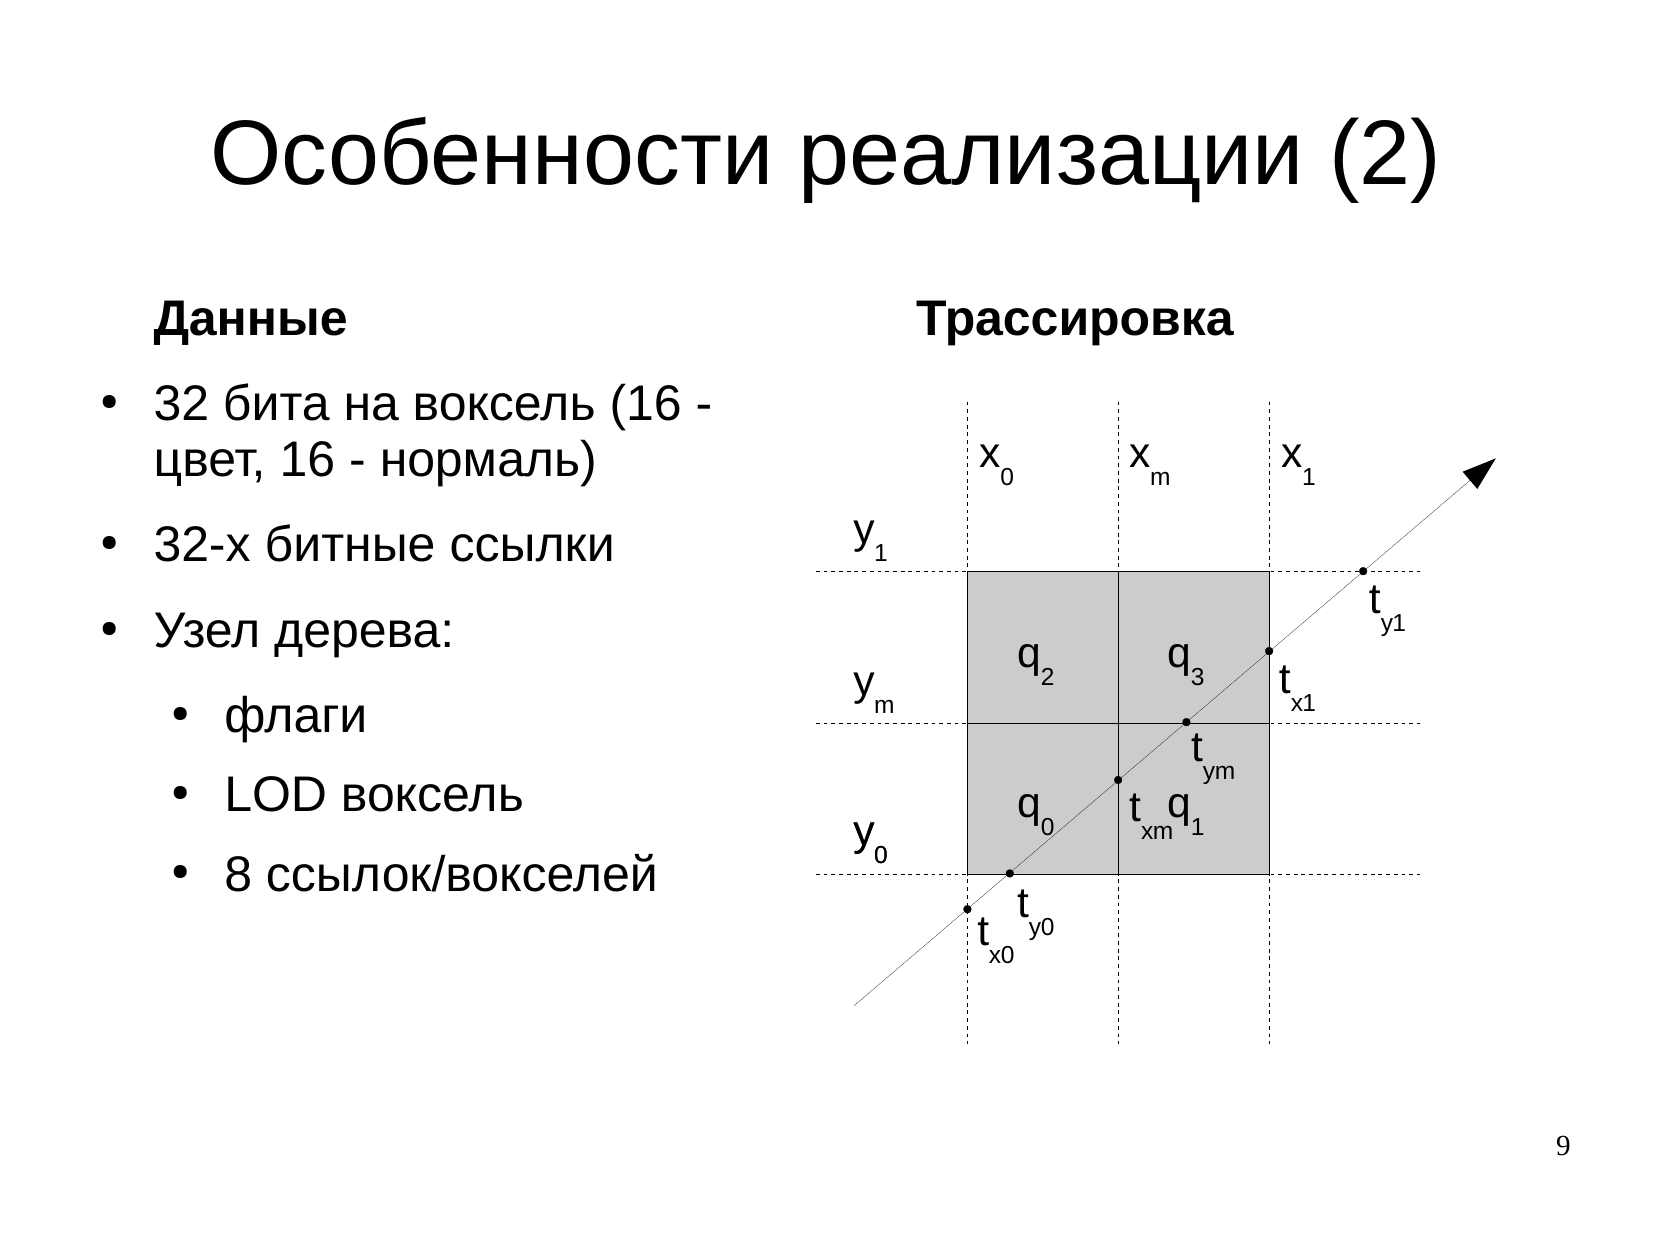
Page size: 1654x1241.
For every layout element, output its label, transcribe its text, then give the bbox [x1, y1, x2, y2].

title Особенности реализации (2) [82, 49, 1571, 257]
chart [531, 353, 1654, 1093]
list Данные 32 бита на воксель (16 - цвет, 16 - нормаль) 32-х битные ссылки Узел дерева: флаги LOD воксель 8 ссылок/вокселей [82, 290, 809, 1109]
list Трассировка [845, 290, 1572, 353]
